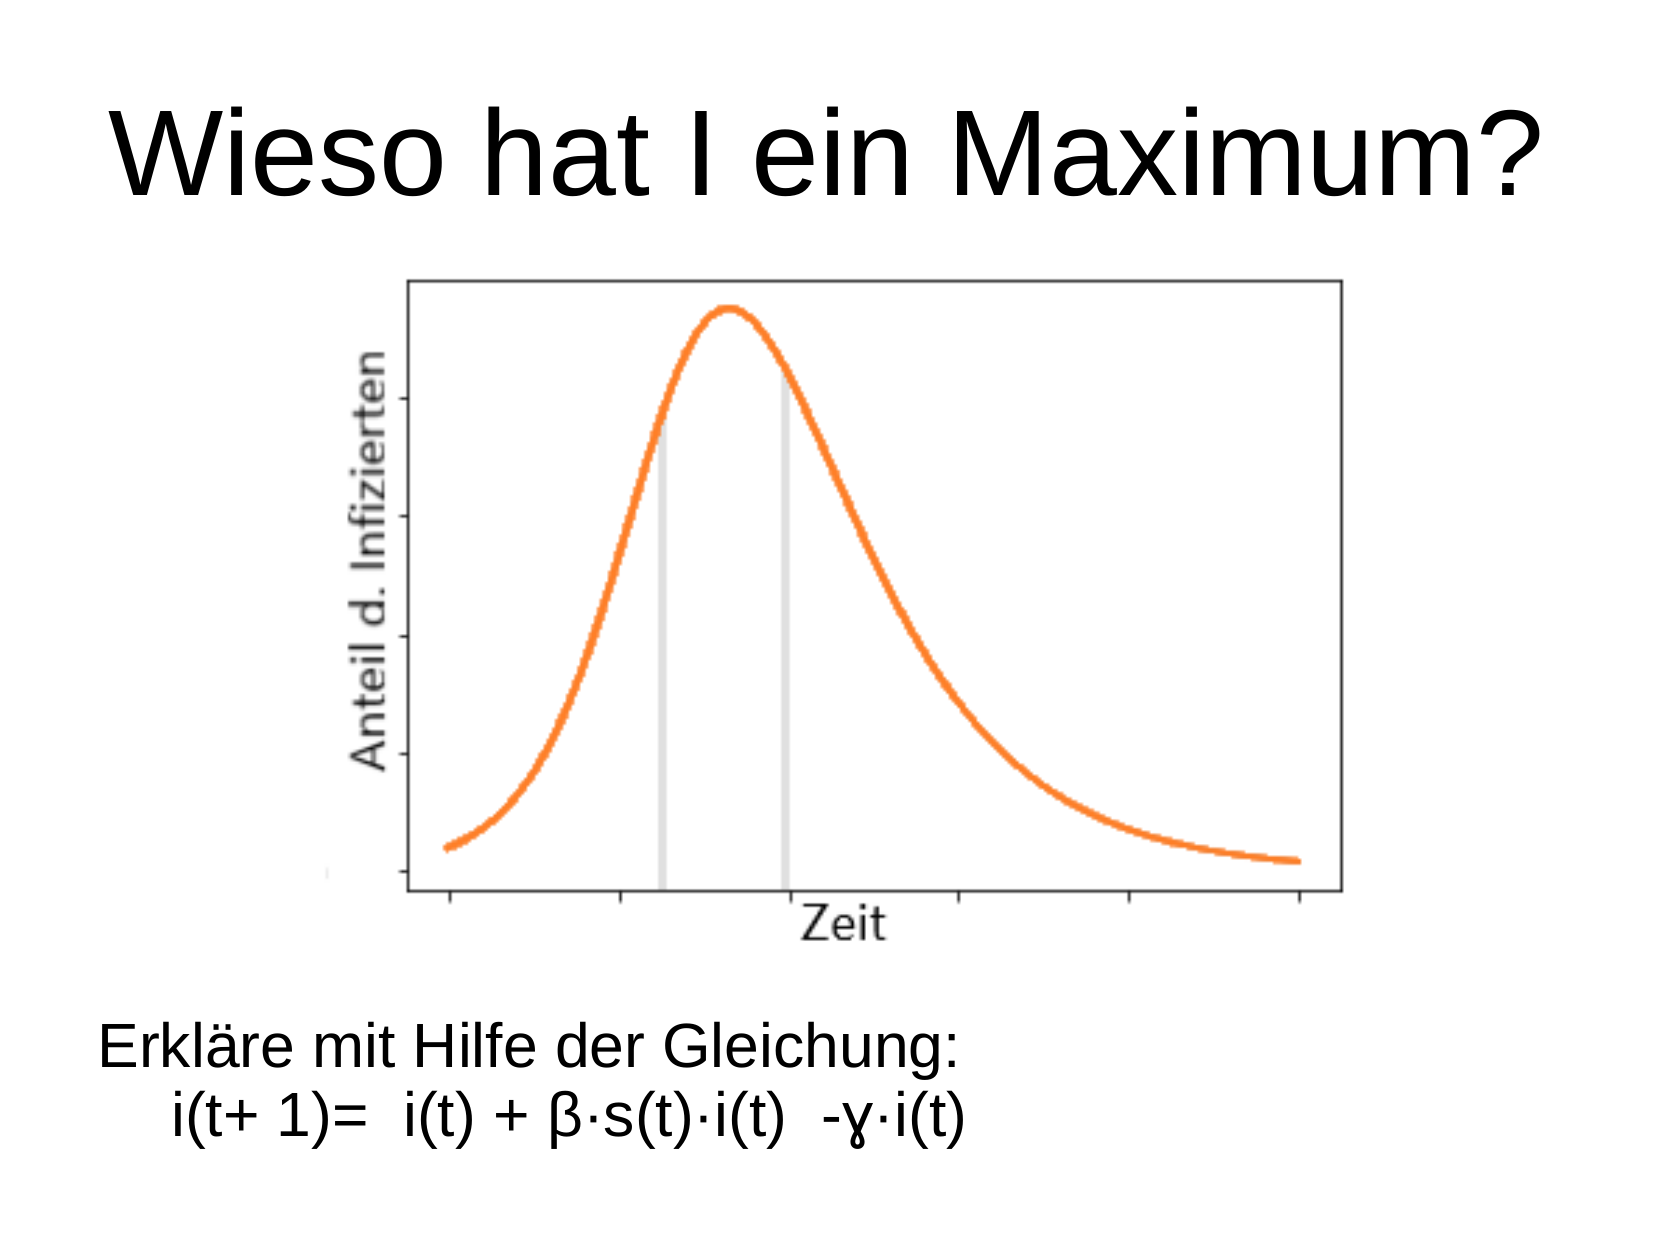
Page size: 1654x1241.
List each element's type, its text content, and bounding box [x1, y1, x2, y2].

title Wieso hat I ein Maximum? [82, 49, 1571, 257]
text_box Erkläre mit Hilfe der Gleichung: i(t+ 1)= i(t) + β·s(t)·i(t) -ɣ·i(t) [82, 1003, 1619, 1158]
picture [307, 247, 1369, 969]
